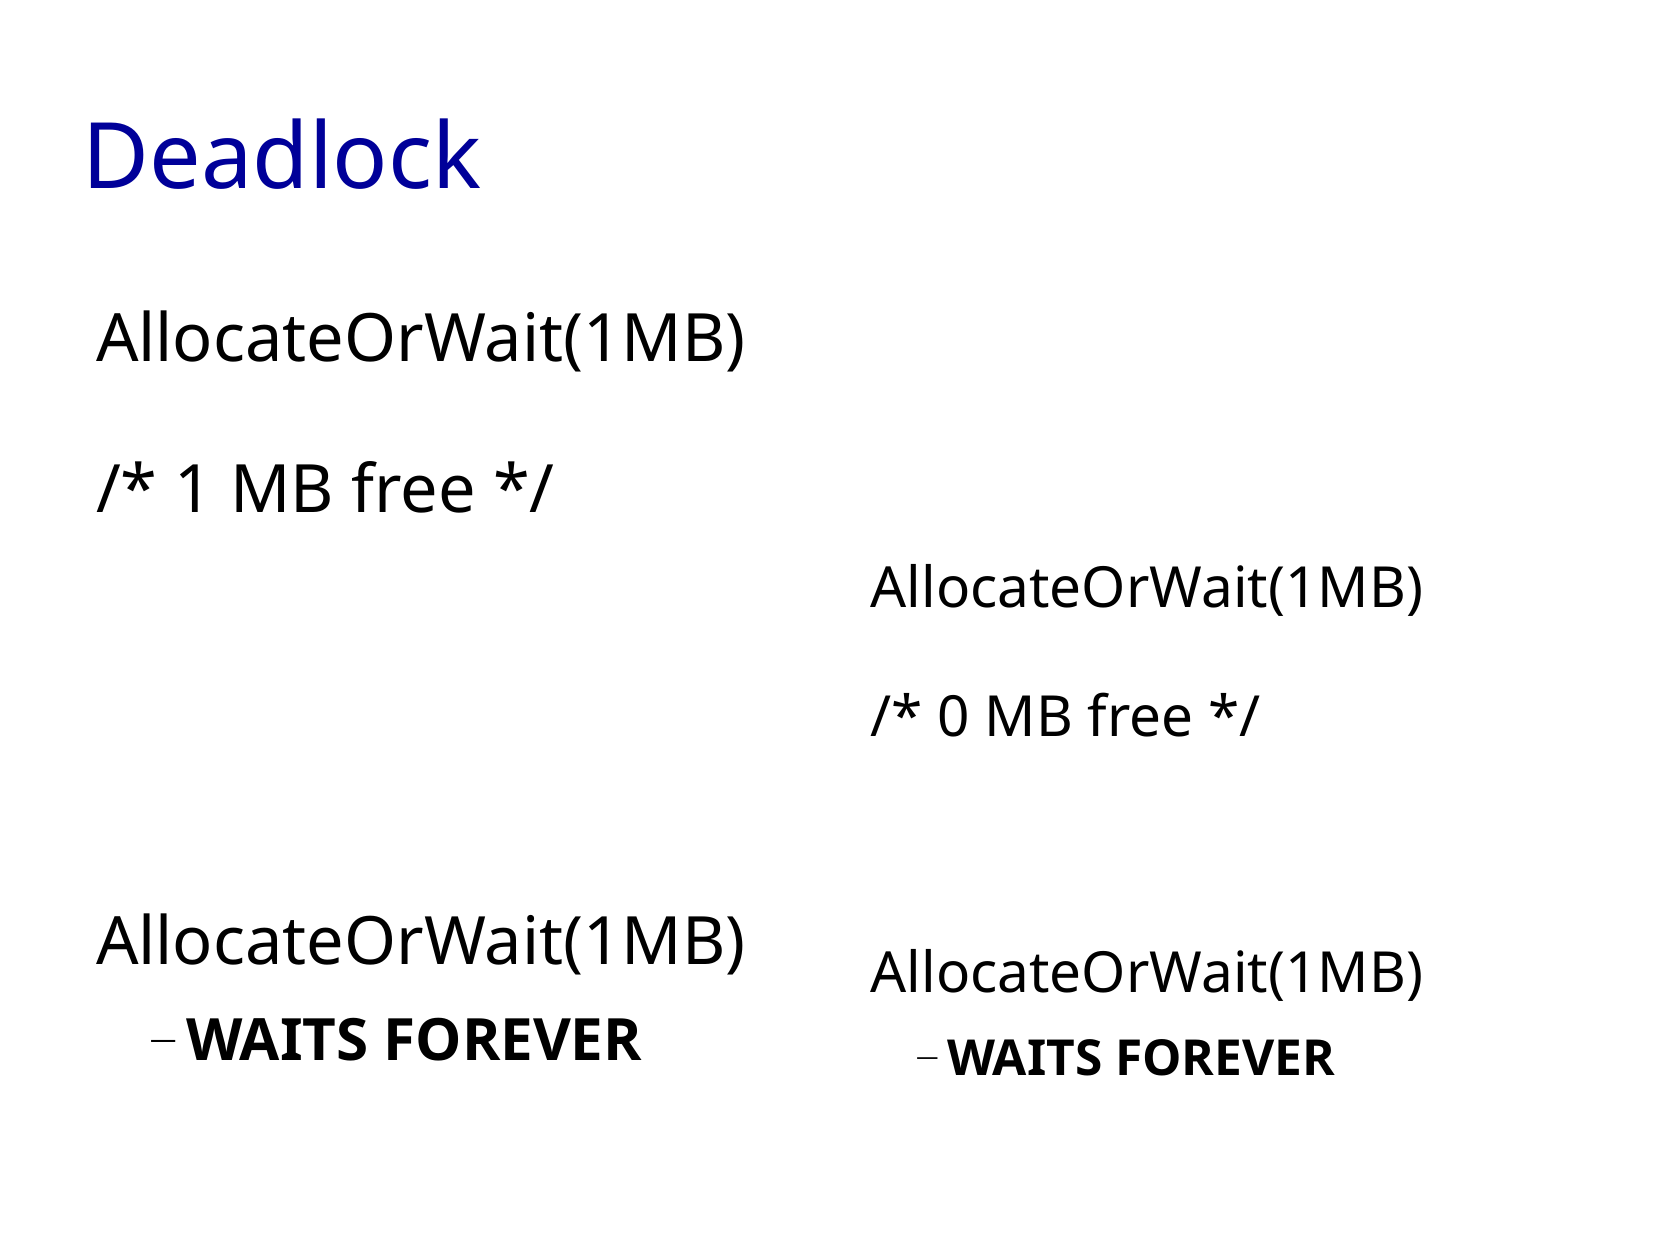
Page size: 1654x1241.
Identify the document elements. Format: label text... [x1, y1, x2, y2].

list AllocateOrWait(1MB) /* 1 MB free */ AllocateOrWait(1MB) WAITS FOREVER [60, 290, 796, 1096]
list AllocateOrWait(1MB) /* 0 MB free */ AllocateOrWait(1MB) WAITS FOREVER [840, 290, 1576, 1096]
title Deadlock [82, 49, 1571, 257]
